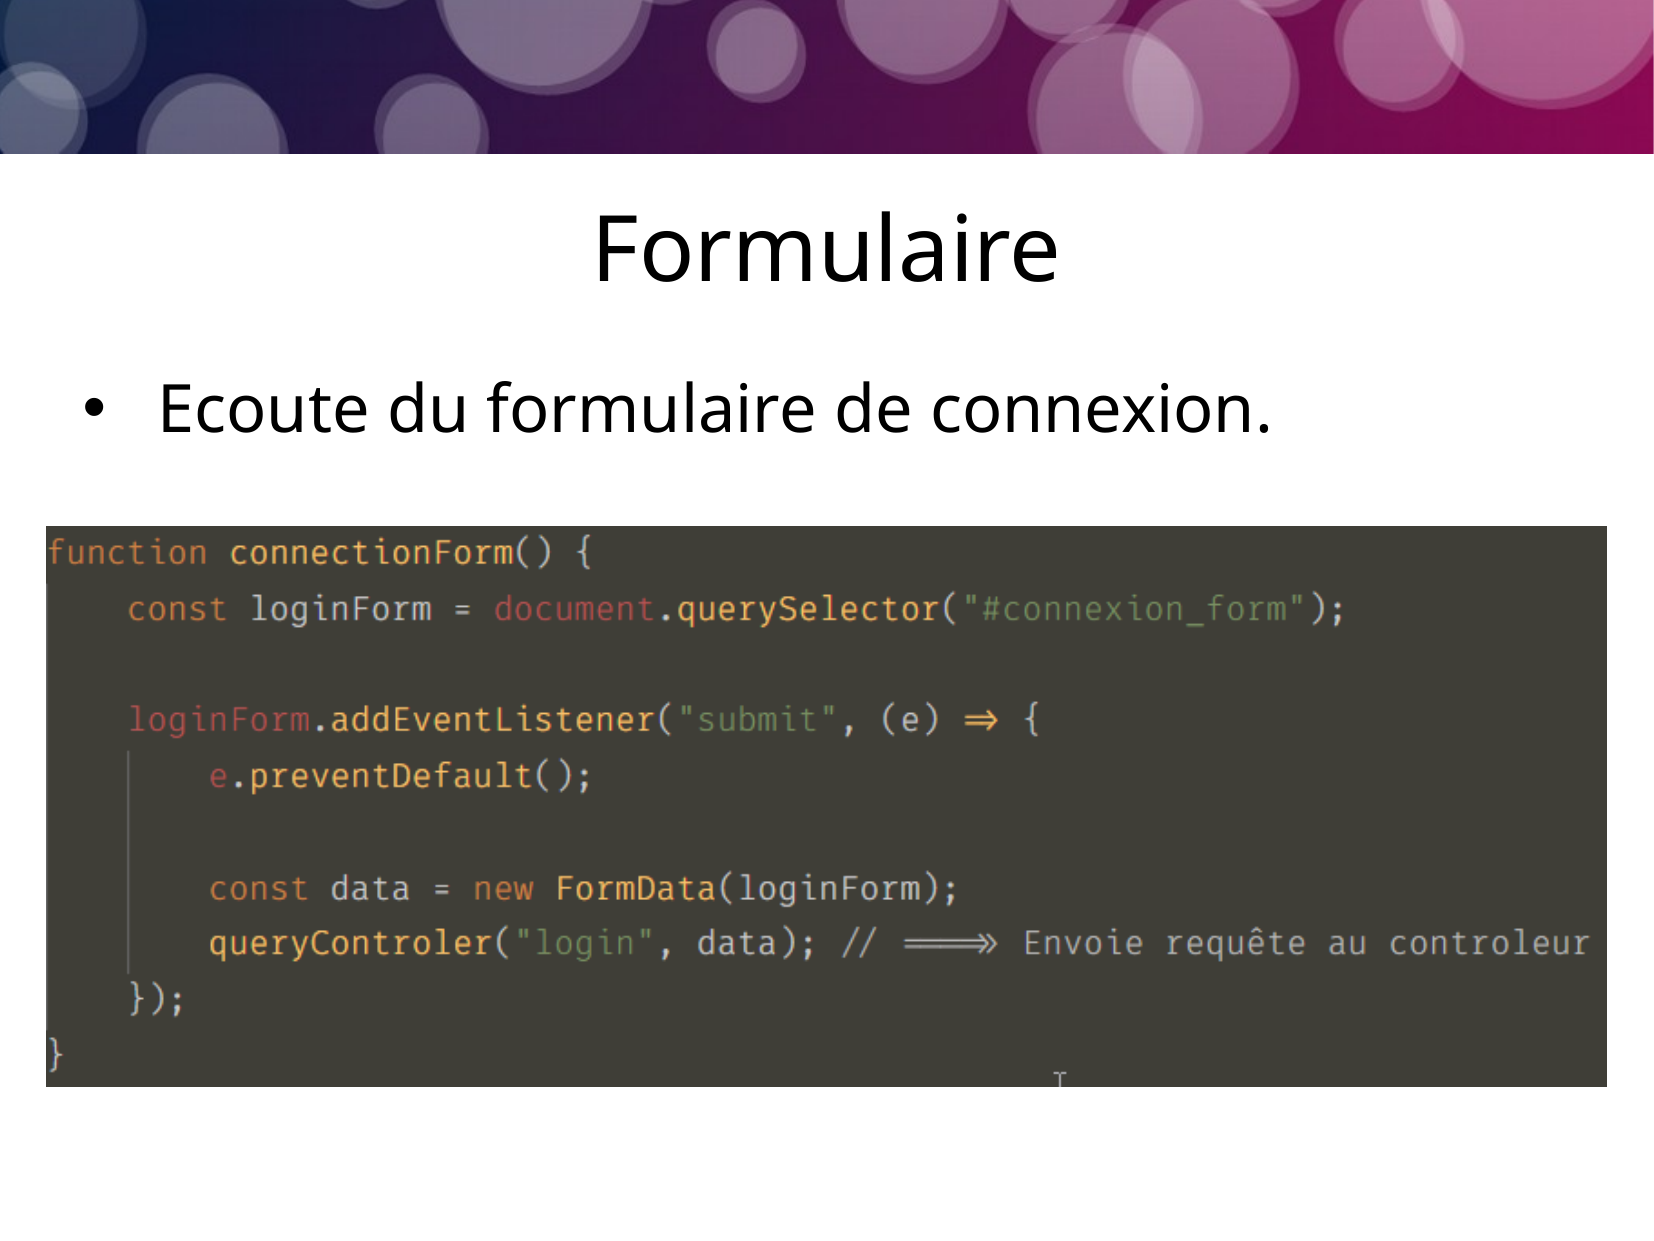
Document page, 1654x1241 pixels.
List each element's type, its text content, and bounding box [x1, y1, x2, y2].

picture [46, 526, 1607, 1087]
title Formulaire [82, 159, 1571, 331]
list Ecoute du formulaire de connexion. [82, 366, 1571, 526]
